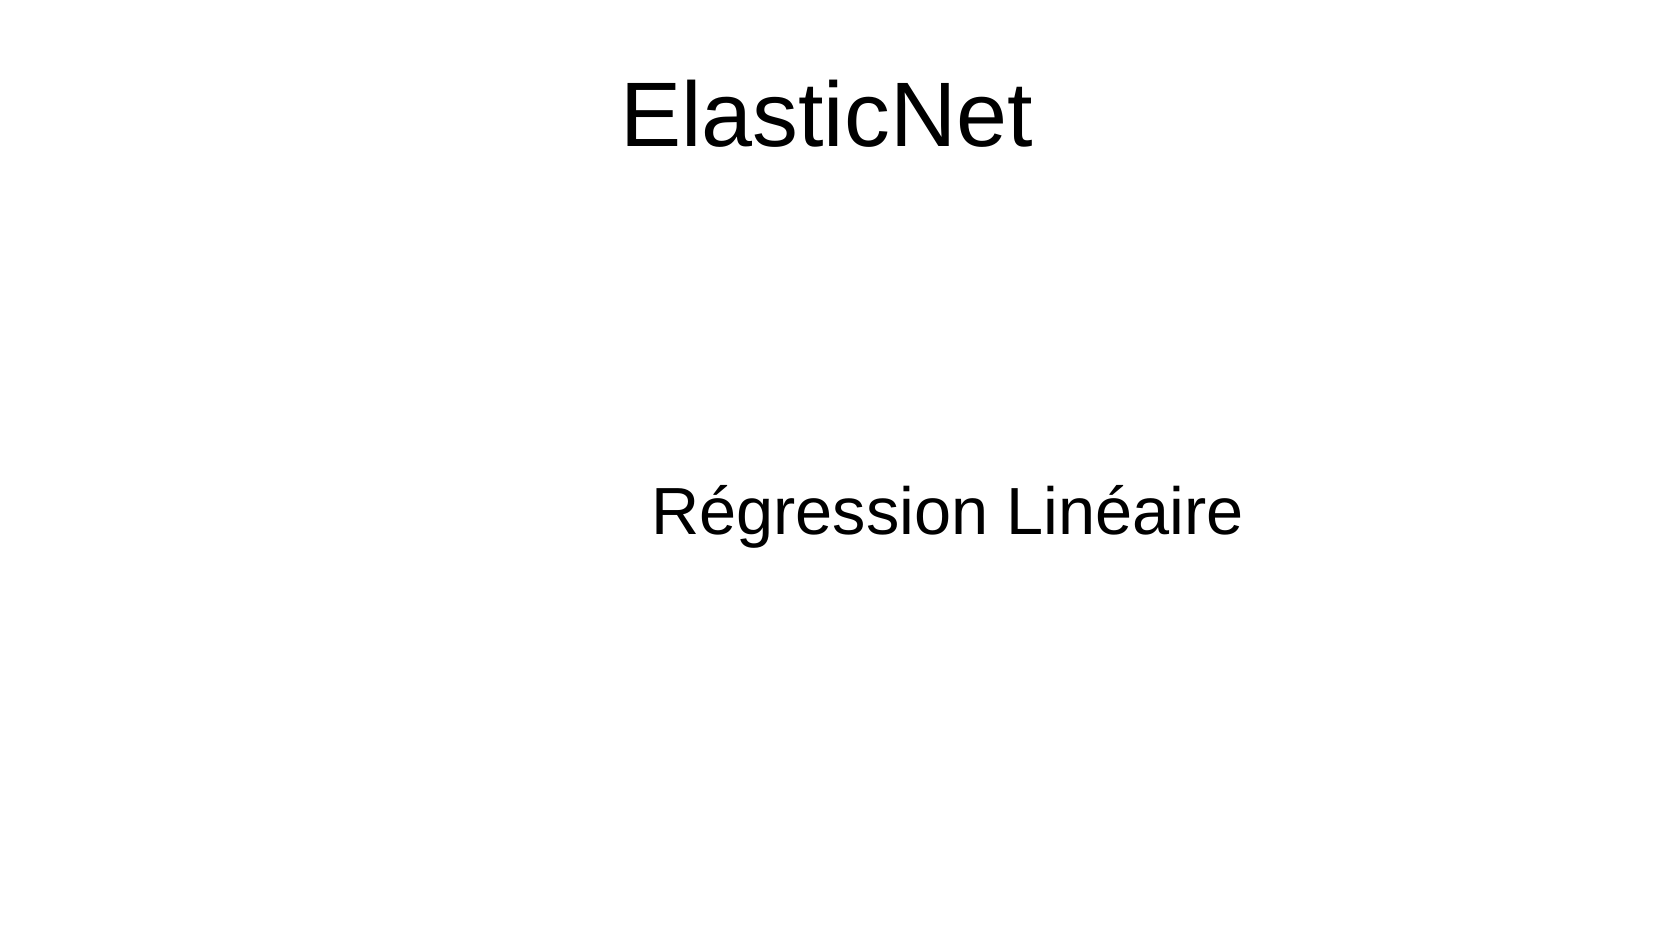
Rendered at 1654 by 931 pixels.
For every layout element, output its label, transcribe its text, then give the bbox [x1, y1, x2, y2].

subtitle Régression Linéaire [324, 265, 1571, 758]
title ElasticNet [82, 37, 1571, 193]
